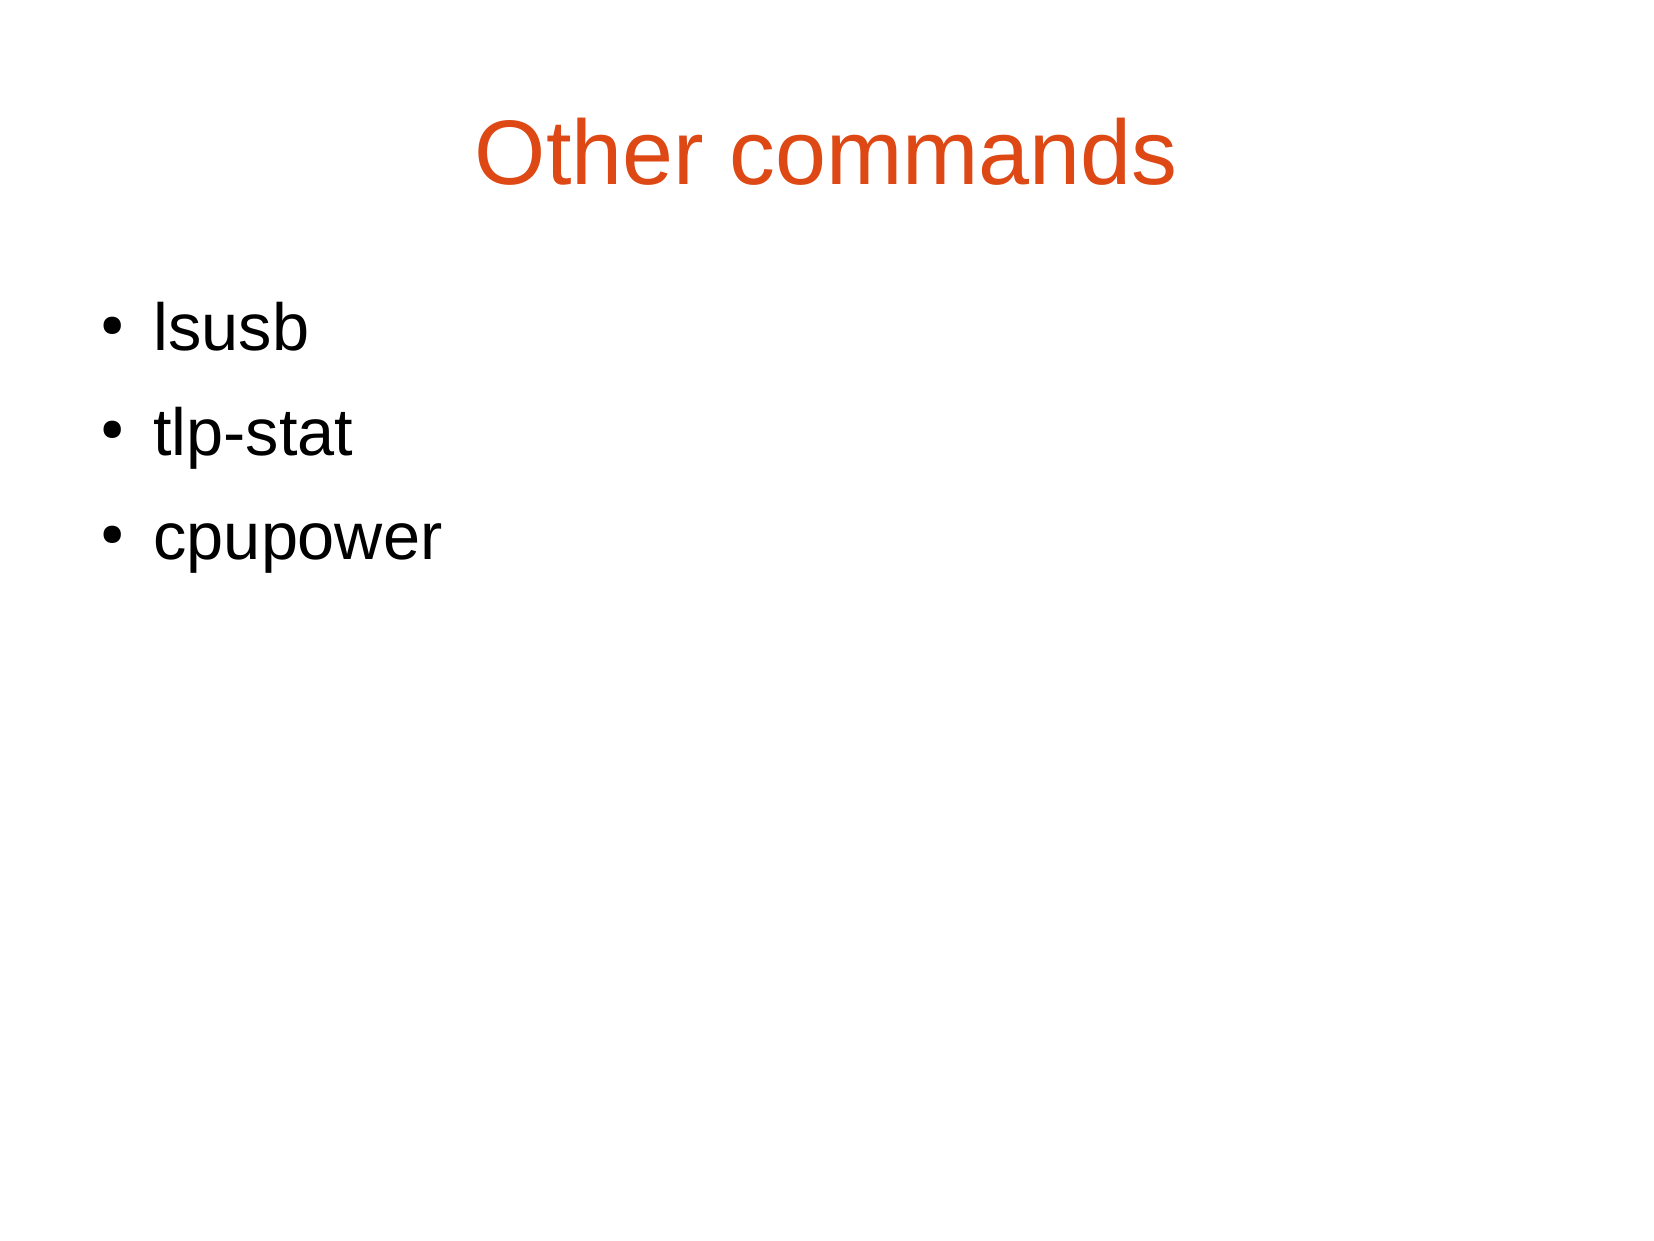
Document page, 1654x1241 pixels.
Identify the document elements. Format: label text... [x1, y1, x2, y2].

title Other commands [82, 49, 1571, 257]
list lsusb tlp-stat cpupower [82, 290, 1571, 1010]
